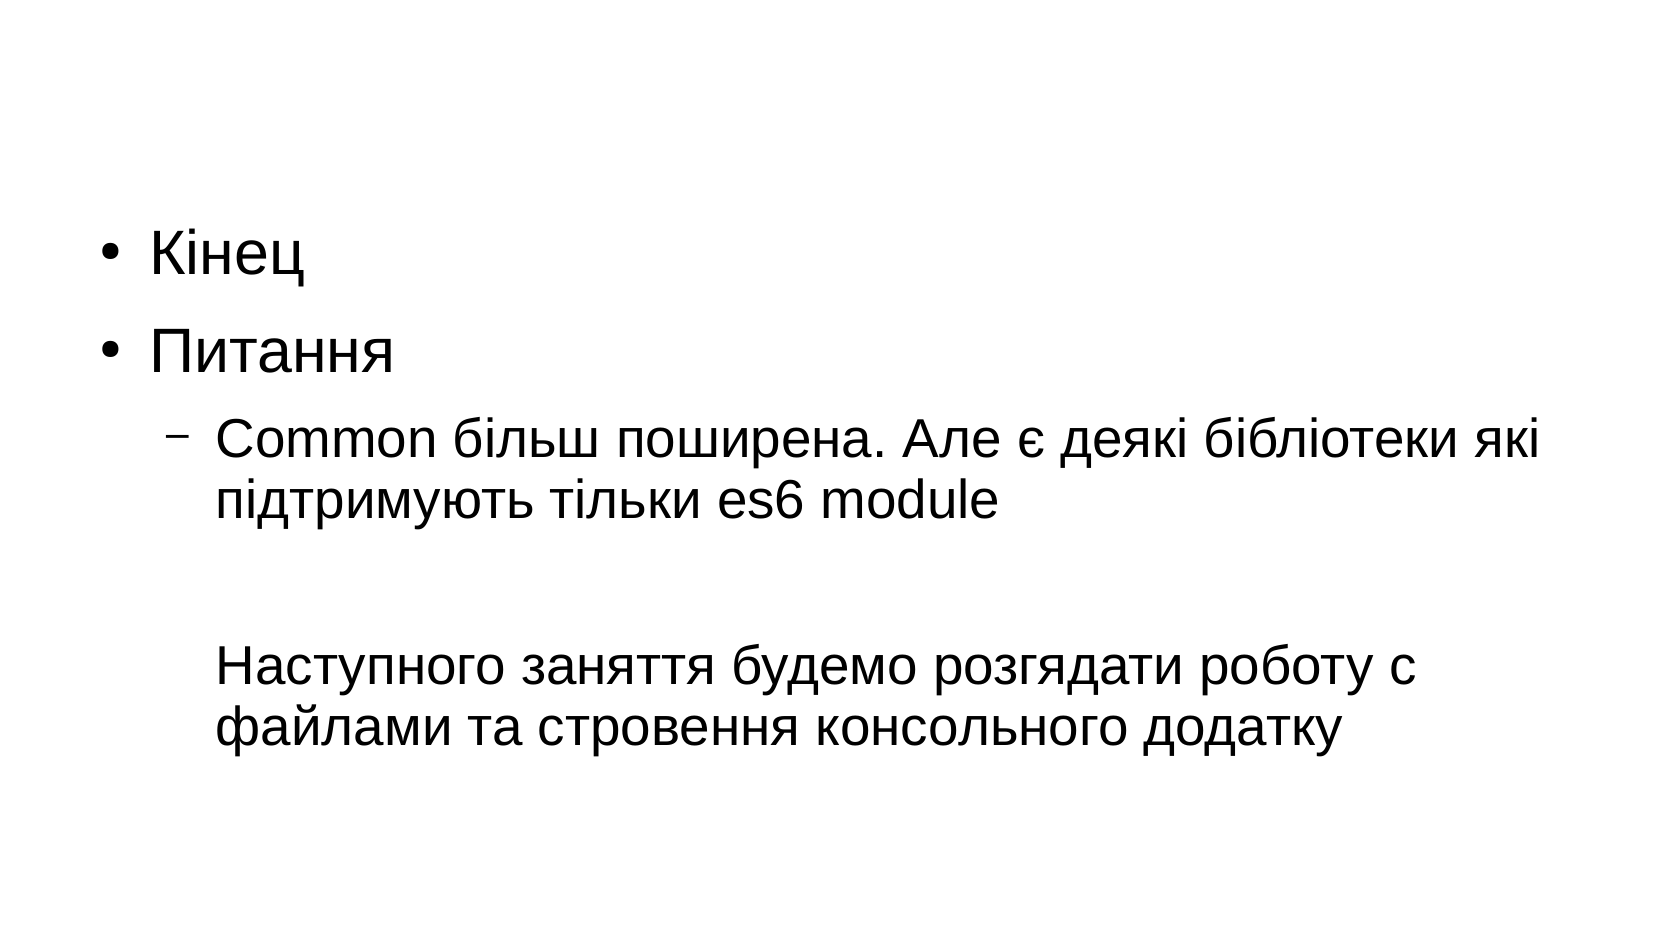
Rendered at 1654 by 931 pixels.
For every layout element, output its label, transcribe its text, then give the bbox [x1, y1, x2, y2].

list Кінец Питання Common більш поширена. Але є деякі бібліотеки які підтримують тільки es6 module Наступного заняття будемо розгядати роботу с файлами та стровення консольного додатку [82, 217, 1571, 758]
